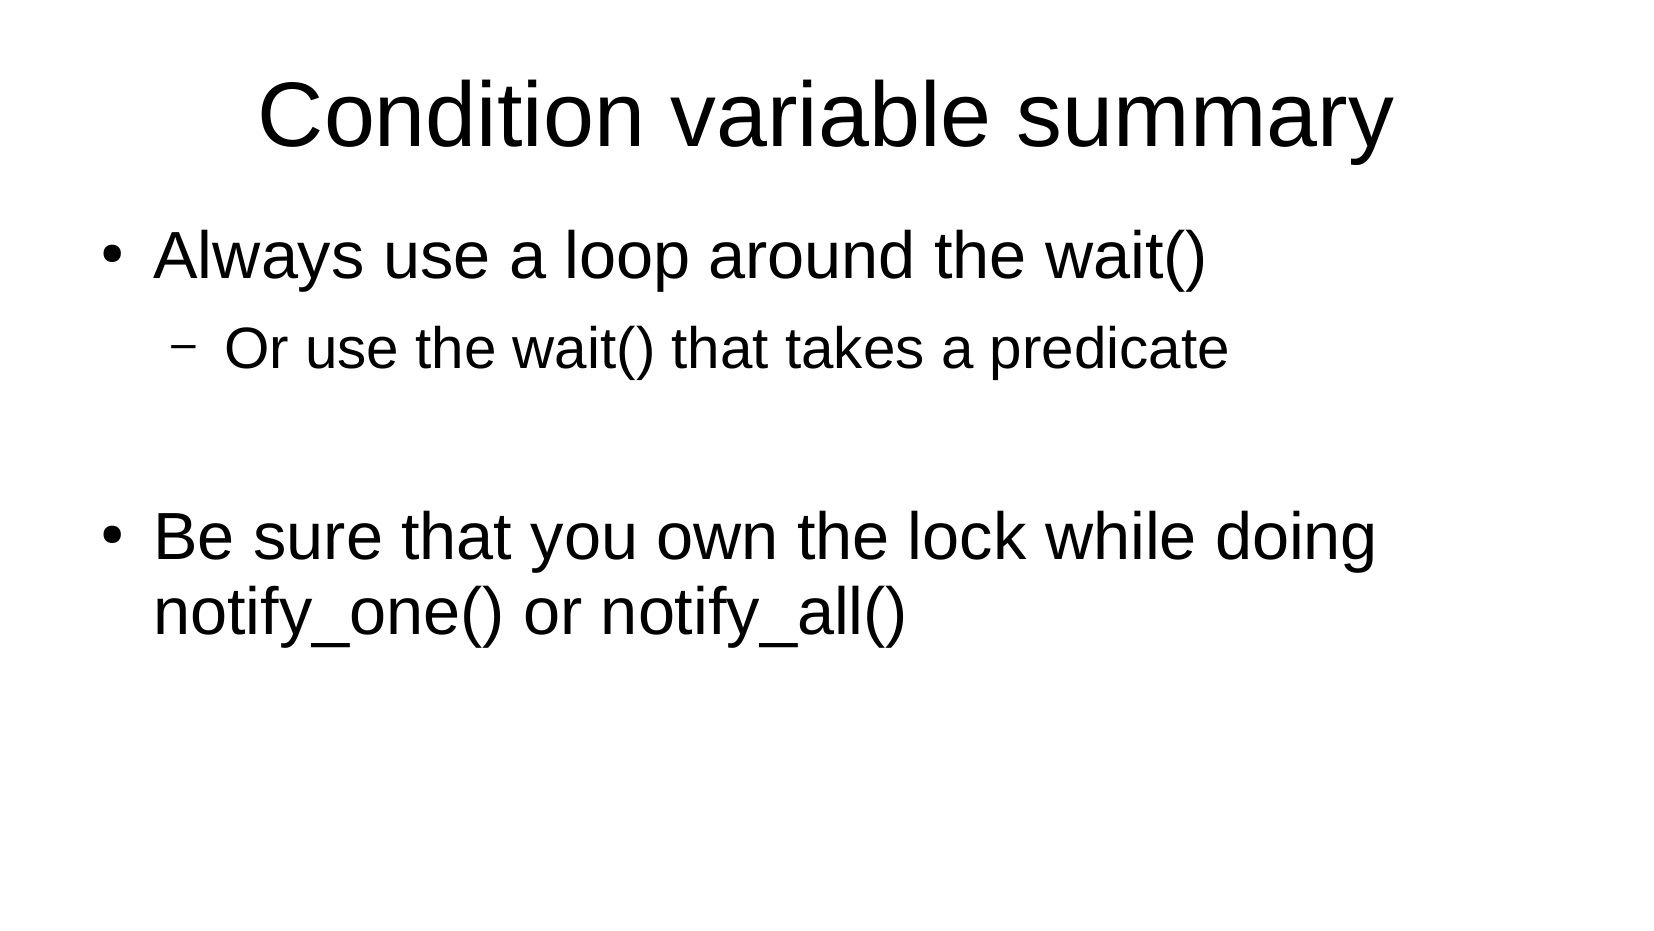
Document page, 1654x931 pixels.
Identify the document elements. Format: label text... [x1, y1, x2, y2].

title Condition variable summary [82, 37, 1571, 193]
list Always use a loop around the wait() Or use the wait() that takes a predicate Be sure that you own the lock while doing notify_one() or notify_all() [82, 217, 1571, 758]
